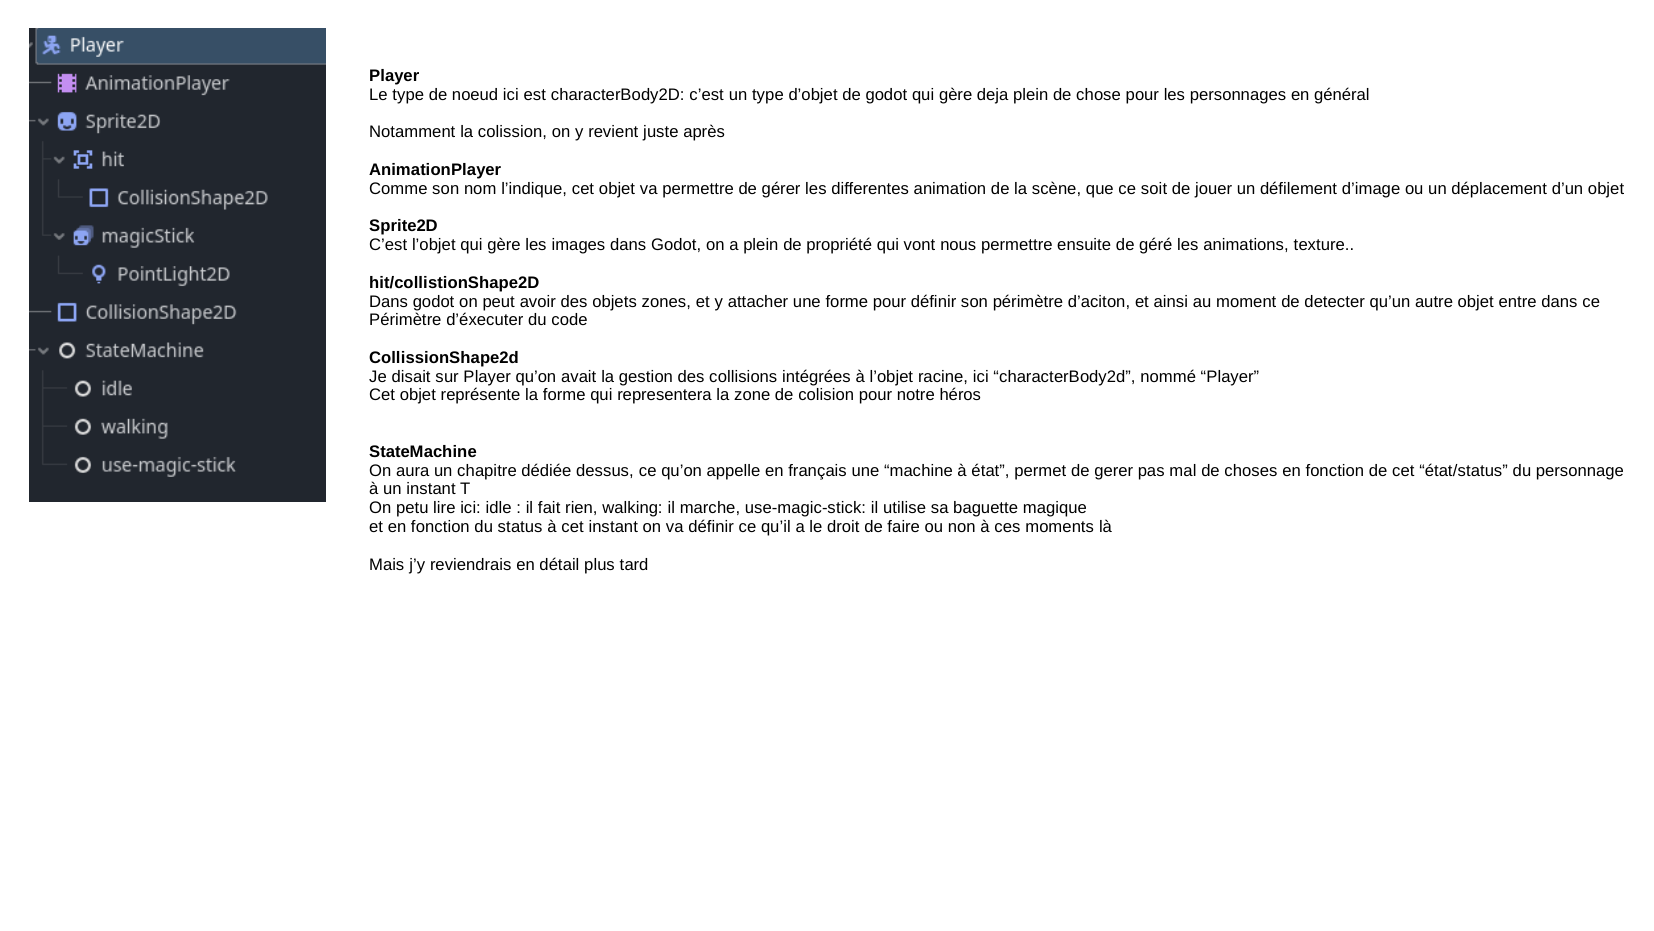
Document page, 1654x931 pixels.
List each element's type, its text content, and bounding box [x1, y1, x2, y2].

text_box Player Le type de noeud ici est characterBody2D: c’est un type d’objet de godot qui gère deja plein de chose pour les personnages en général Notamment la colission, on y revient juste après AnimationPlayer Comme son nom l’indique, cet objet va permettre de gérer les differentes animation de la scène, que ce soit de jouer un défilement d’image ou un déplacement d’un objet Sprite2D C’est l’objet qui gère les images dans Godot, on a plein de propriété qui vont nous permettre ensuite de géré les animations, texture.. hit/collistionShape2D Dans godot on peut avoir des objets zones, et y attacher une forme pour définir son périmètre d’aciton, et ainsi au moment de detecter qu’un autre objet entre dans ce Périmètre d’éxecuter du code CollissionShape2d Je disait sur Player qu’on avait la gestion des collisions intégrées à l’objet racine, ici “characterBody2d”, nommé “Player” Cet objet représente la forme qui representera la zone de colision pour notre héros StateMachine On aura un chapitre dédiée dessus, ce qu’on appelle en français une “machine à état”, permet de gerer pas mal de choses en fonction de cet “état/status” du personnage à un instant T On petu lire ici: idle : il fait rien, walking: il marche, use-magic-stick: il utilise sa baguette magique et en fonction du status à cet instant on va définir ce qu’il a le droit de faire ou non à ces moments là Mais j’y reviendrais en détail plus tard [354, 59, 1645, 600]
picture [29, 28, 326, 502]
